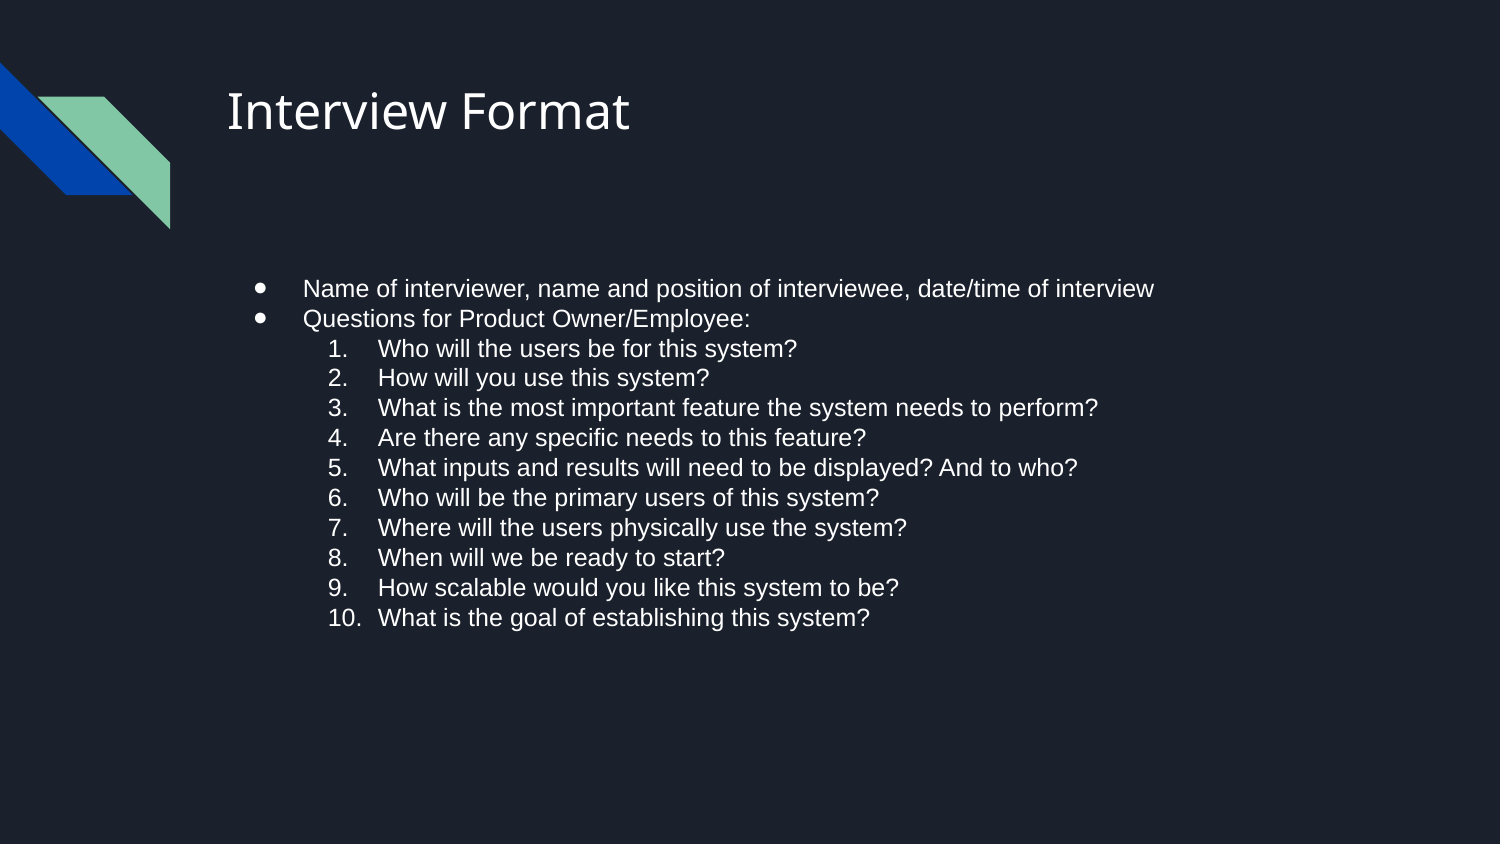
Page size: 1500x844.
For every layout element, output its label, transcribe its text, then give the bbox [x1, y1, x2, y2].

title Interview Format [212, 64, 1368, 215]
list Name of interviewer, name and position of interviewee, date/time of interview Questions for Product Owner/Employee: Who will the users be for this system? How will you use this system? What is the most important feature the system needs to perform? Are there any specific needs to this feature? What inputs and results will need to be displayed? And to who? Who will be the primary users of this system? Where will the users physically use the system? When will we be ready to start? How scalable would you like this system to be? What is the goal of establishing this system? [212, 257, 1368, 735]
